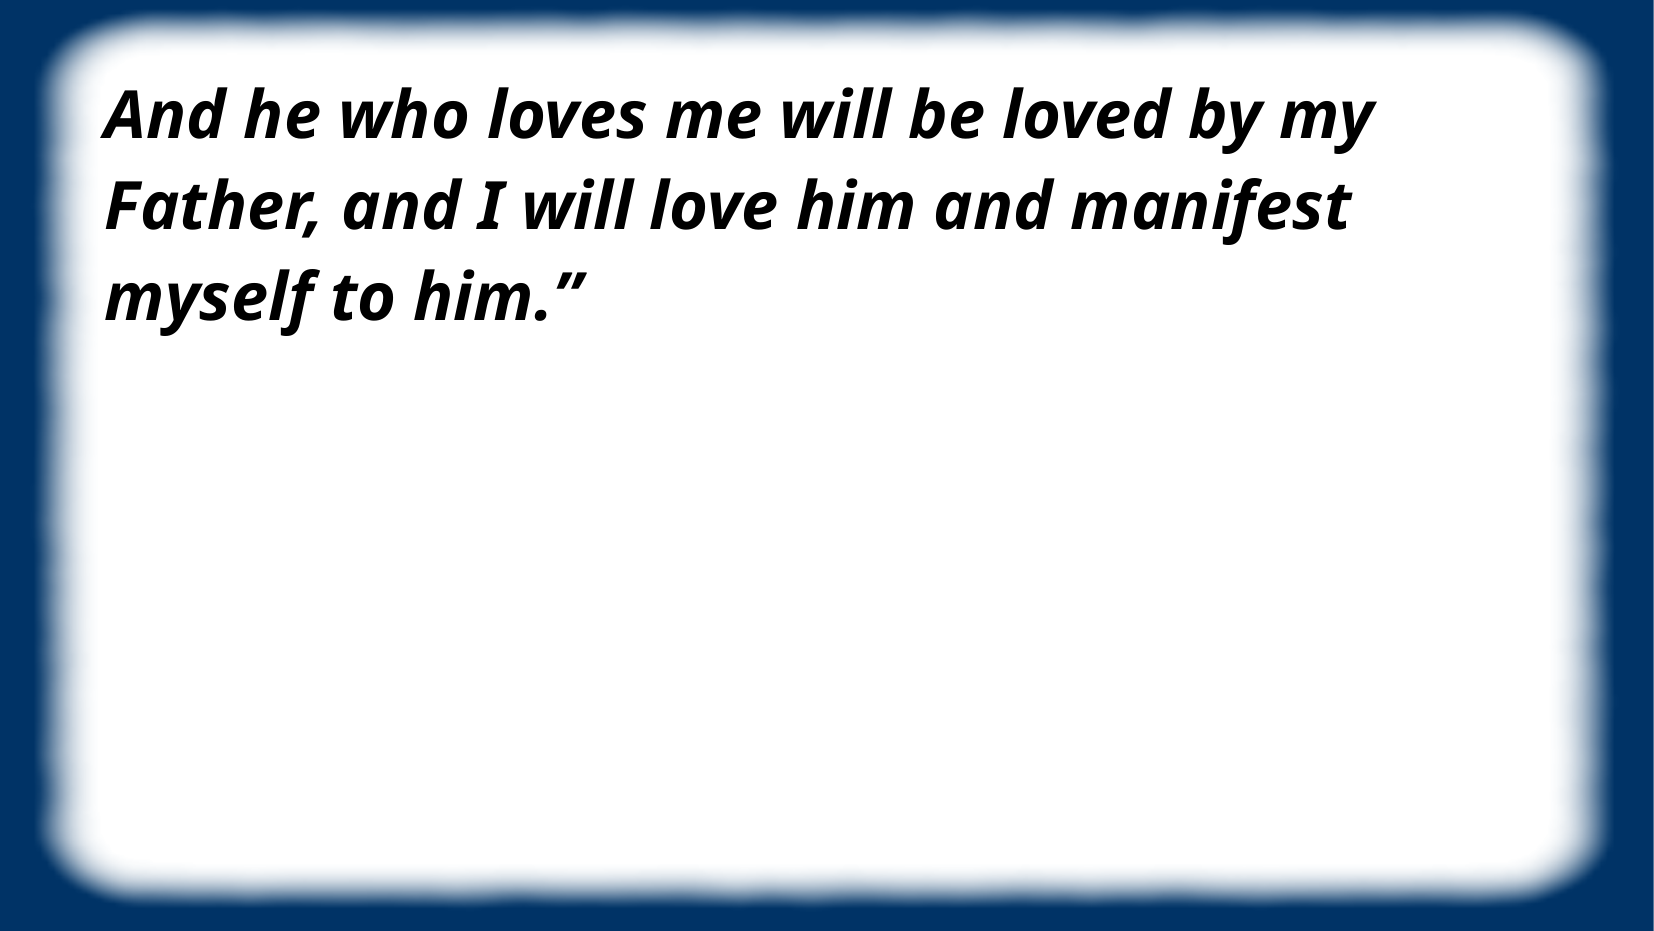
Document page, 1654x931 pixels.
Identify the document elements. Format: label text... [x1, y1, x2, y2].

text_box And he who loves me will be loved by my Father, and I will love him and manifest myself to him.” [90, 60, 1561, 383]
picture [0, 0, 1654, 931]
